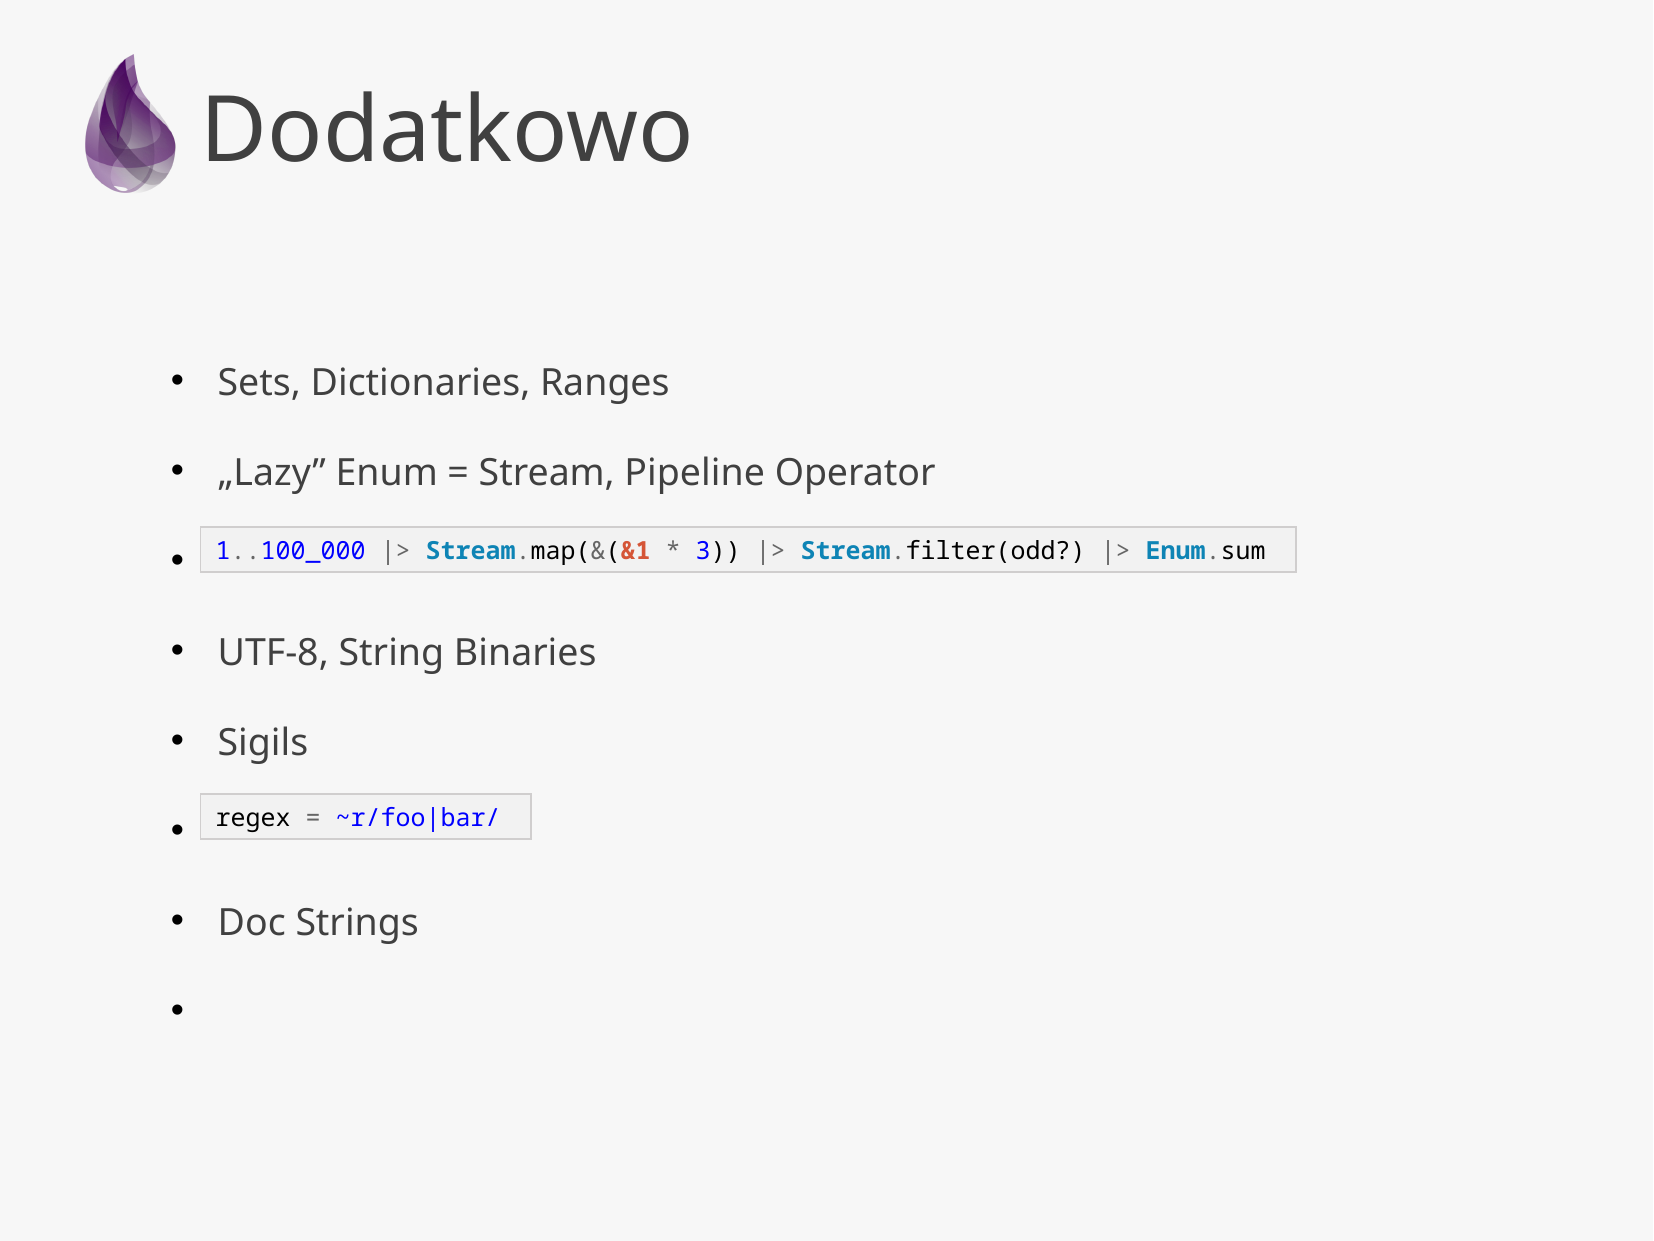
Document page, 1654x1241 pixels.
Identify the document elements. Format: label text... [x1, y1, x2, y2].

picture [60, 54, 201, 196]
text_box 1..100_000 |> Stream.map(&(&1 * 3)) |> Stream.filter(odd?) |> Enum.sum [201, 527, 1296, 572]
text_box regex = ~r/foo|bar/ [201, 794, 531, 839]
title Dodatkowo [201, 69, 1546, 181]
text_box Sets, Dictionaries, Ranges „Lazy” Enum = Stream, Pipeline Operator UTF-8, String Binaries Sigils Doc Strings [155, 304, 1591, 1048]
